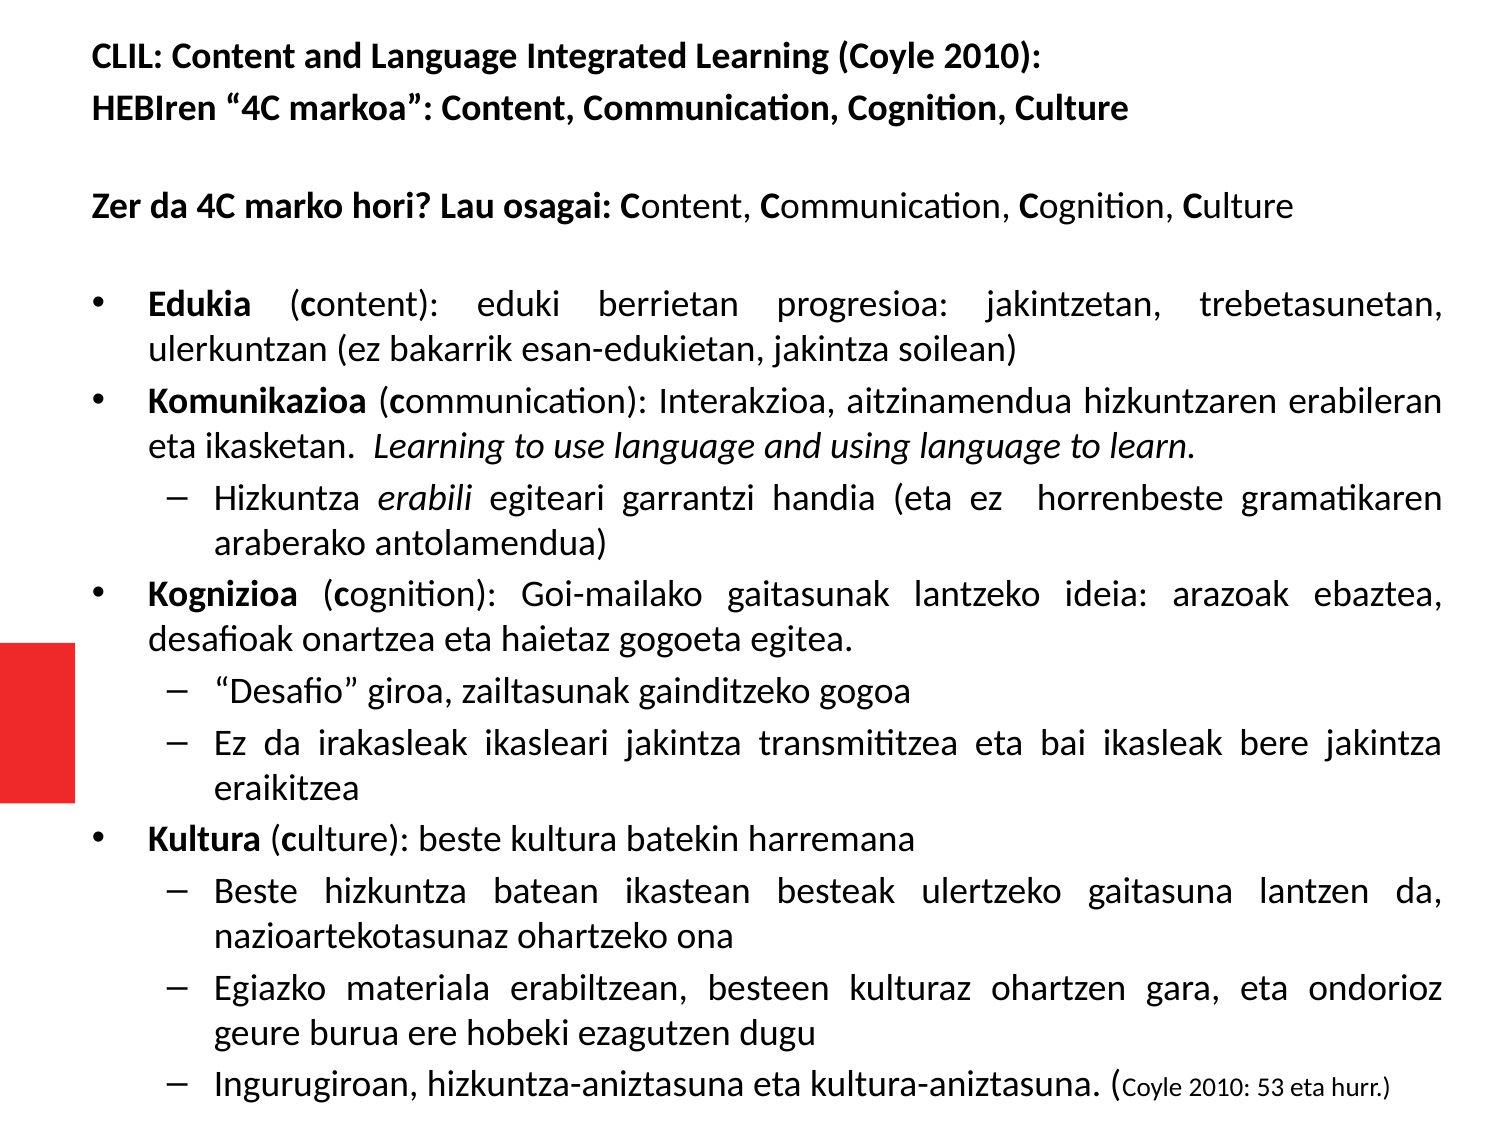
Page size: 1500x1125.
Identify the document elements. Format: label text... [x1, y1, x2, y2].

list CLIL: Content and Language Integrated Learning (Coyle 2010): HEBIren “4C markoa”: Content, Communication, Cognition, Culture Zer da 4C marko hori? Lau osagai: Content, Communication, Cognition, Culture Edukia (content): eduki berrietan progresioa: jakintzetan, trebetasunetan, ulerkuntzan (ez bakarrik esan-edukietan, jakintza soilean) Komunikazioa (communication): Interakzioa, aitzinamendua hizkuntzaren erabileran eta ikasketan. Learning to use language and using language to learn. Hizkuntza erabili egiteari garrantzi handia (eta ez horrenbeste gramatikaren araberako antolamendua) Kognizioa (cognition): Goi-mailako gaitasunak lantzeko ideia: arazoak ebaztea, desafioak onartzea eta haietaz gogoeta egitea. “Desafio” giroa, zailtasunak gainditzeko gogoa Ez da irakasleak ikasleari jakintza transmititzea eta bai ikasleak bere jakintza eraikitzea Kultura (culture): beste kultura batekin harremana Beste hizkuntza batean ikastean besteak ulertzeko gaitasuna lantzen da, nazioartekotasunaz ohartzeko ona Egiazko materiala erabiltzean, besteen kulturaz ohartzen gara, eta ondorioz geure burua ere hobeki ezagutzen dugu Ingurugiroan, hizkuntza-aniztasuna eta kultura-aniztasuna. (Coyle 2010: 53 eta hurr.) [76, 23, 1459, 1125]
